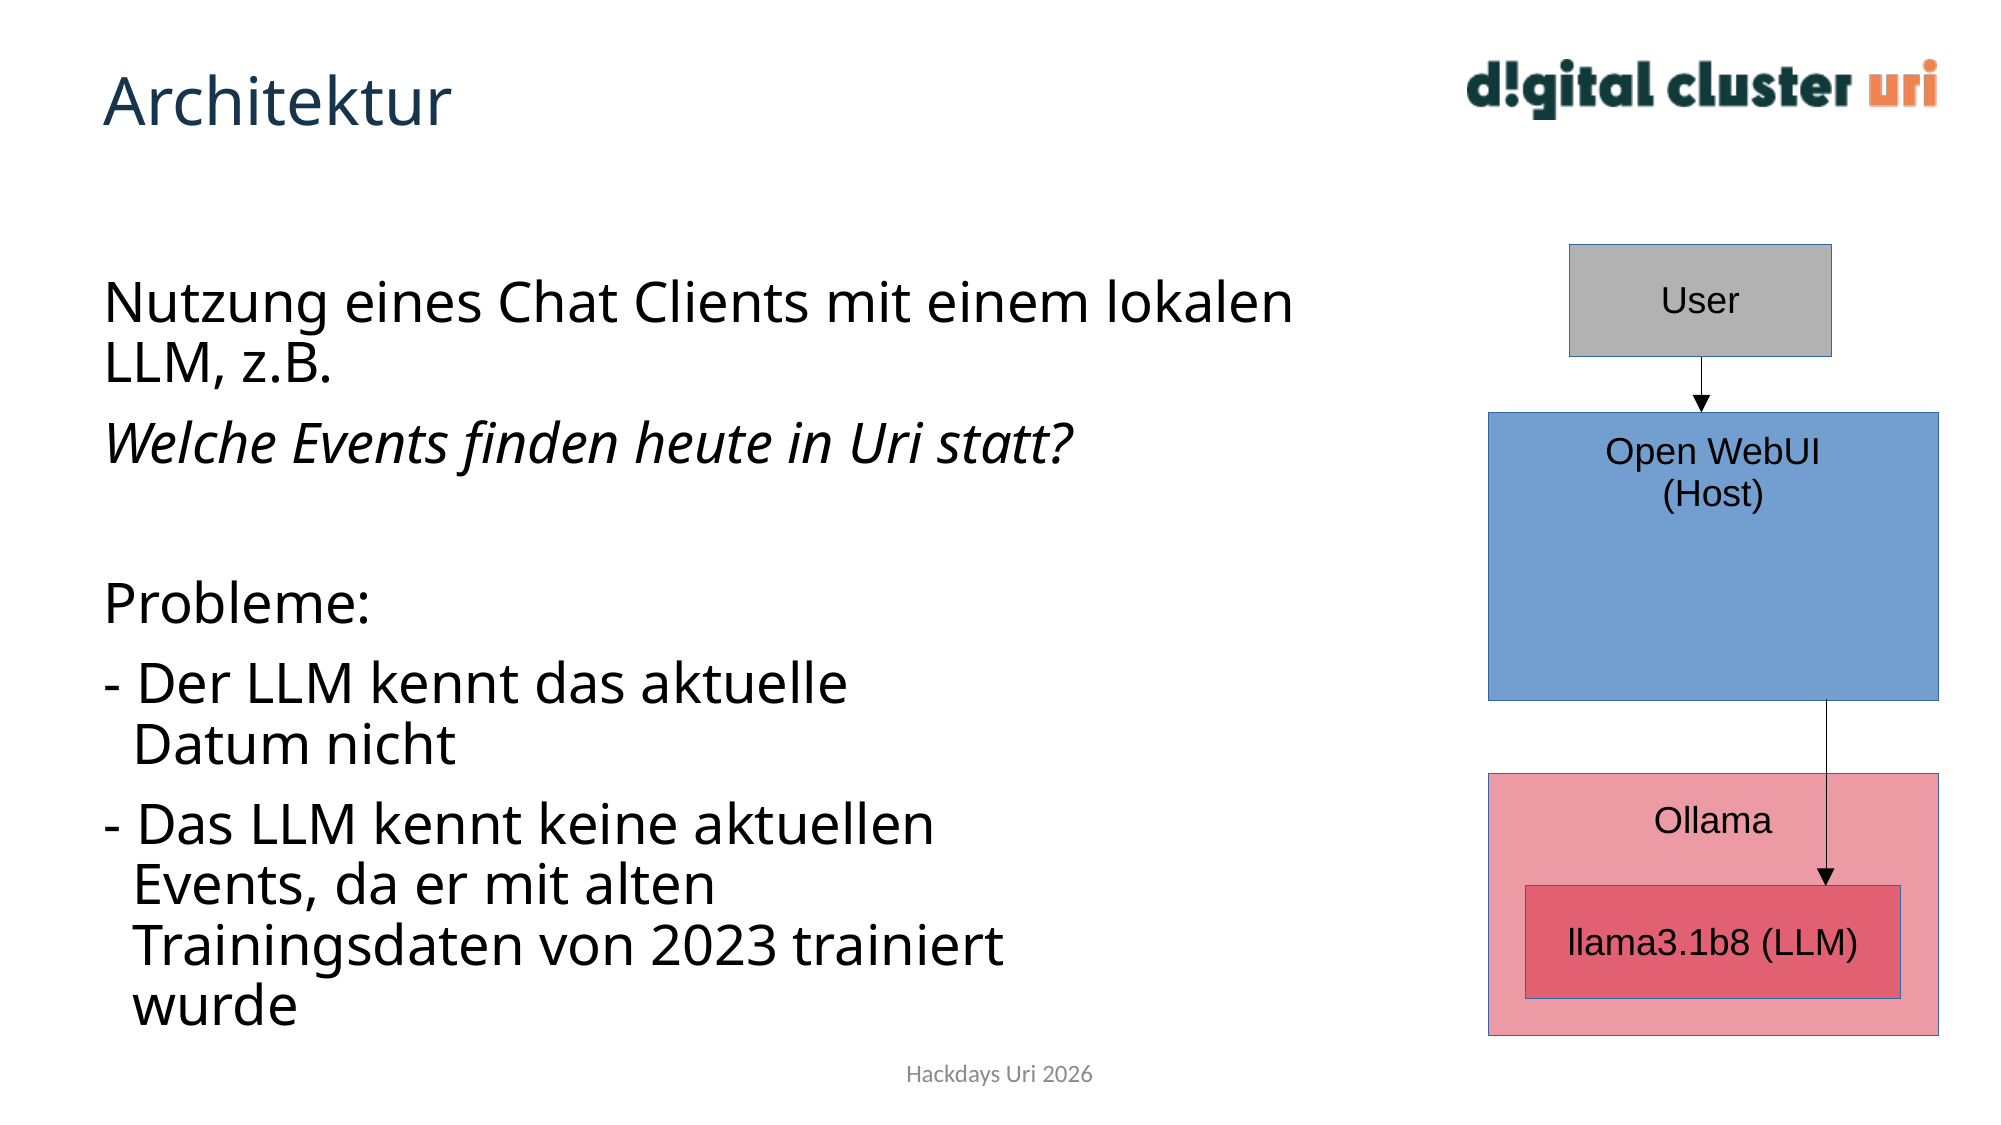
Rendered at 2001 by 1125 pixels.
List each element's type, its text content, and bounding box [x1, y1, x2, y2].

text_box Open WebUI (Host) [1488, 412, 1939, 701]
text_box User [1569, 244, 1832, 357]
list Nutzung eines Chat Clients mit einem lokalen LLM, z.B. Welche Events finden heute in Uri statt? Probleme: - Der LLM kennt das aktuelle Datum nicht - Das LLM kennt keine aktuellen Events, da er mit alten Trainingsdaten von 2023 trainiert wurde [88, 266, 1426, 1047]
title Architektur [88, 59, 1863, 189]
picture [1863, 59, 1937, 120]
text_box llama3.1b8 (LLM) [1525, 885, 1901, 999]
text_box Ollama [1488, 773, 1939, 1036]
footer Hackdays Uri 2026 [662, 1042, 1338, 1103]
